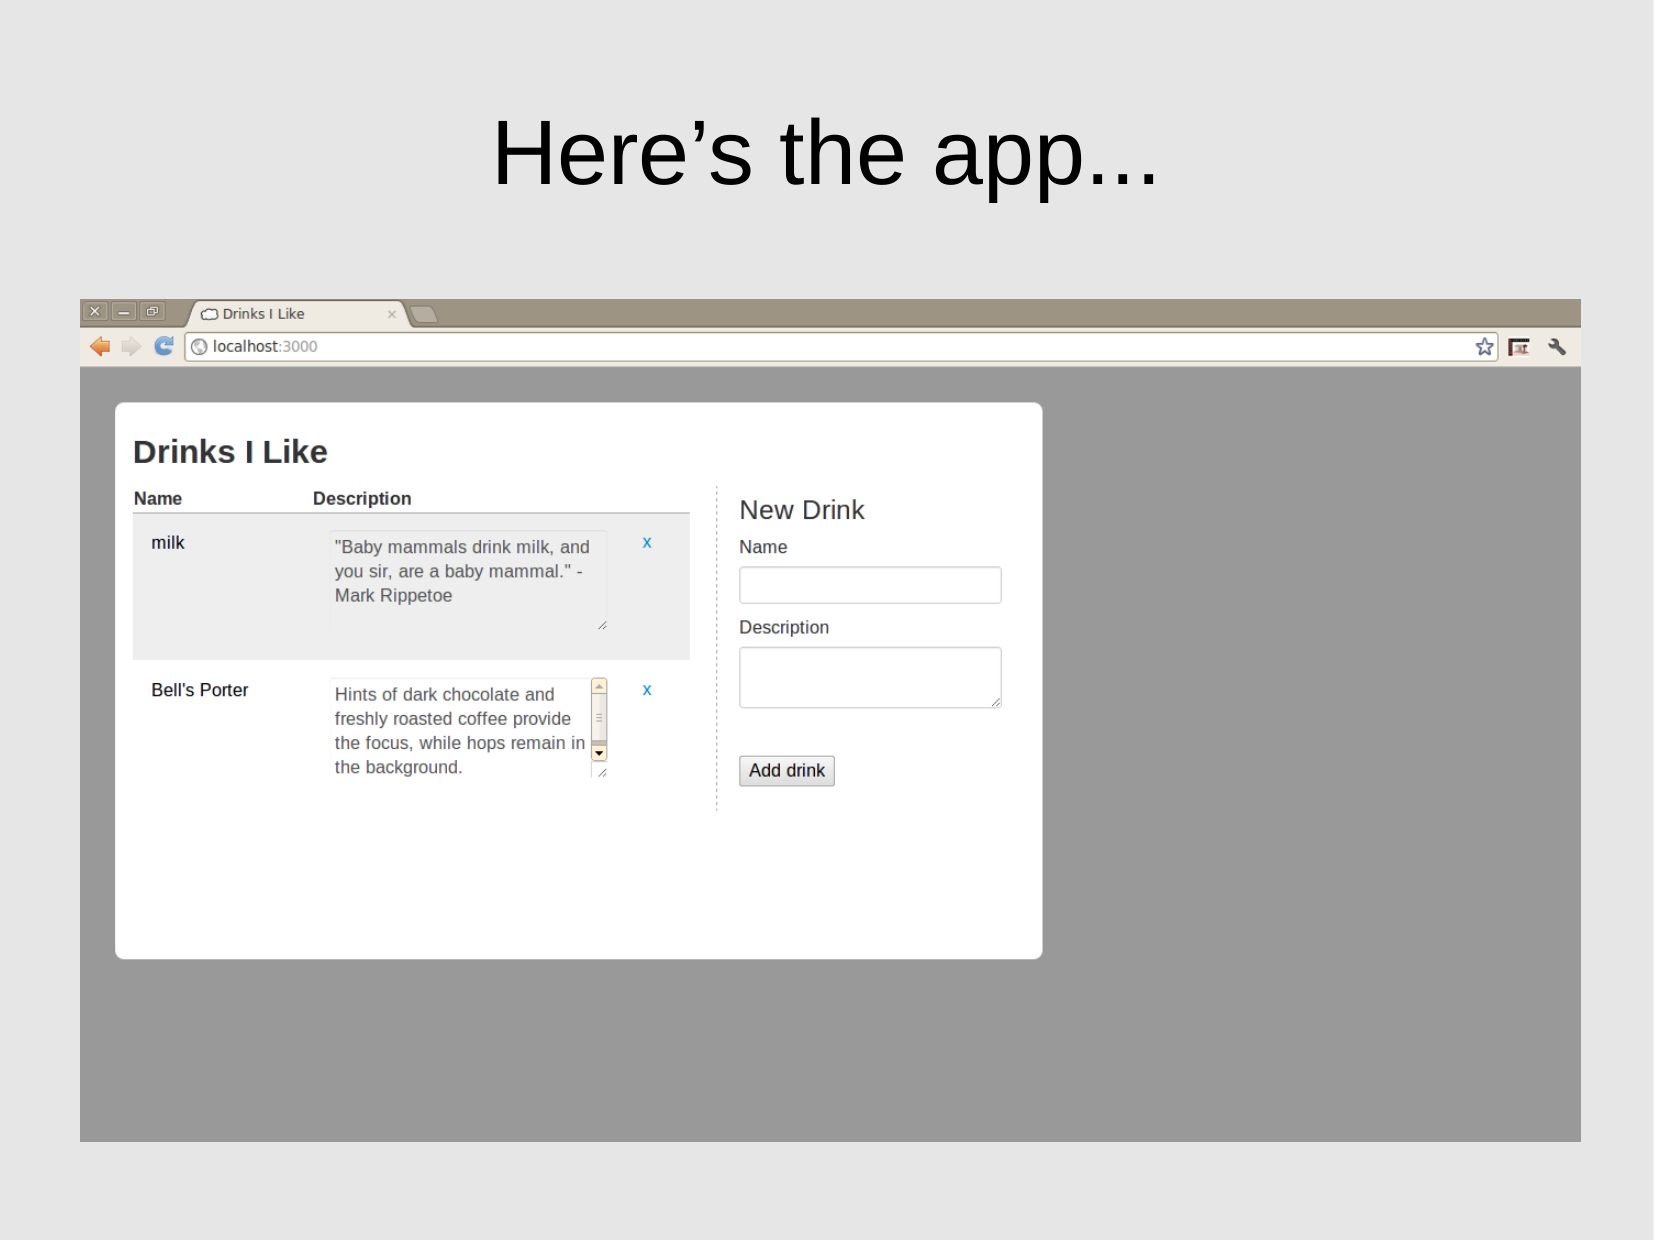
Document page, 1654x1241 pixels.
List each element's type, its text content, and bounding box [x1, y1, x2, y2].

title Here’s the app... [82, 56, 1571, 250]
picture [80, 299, 1581, 1142]
